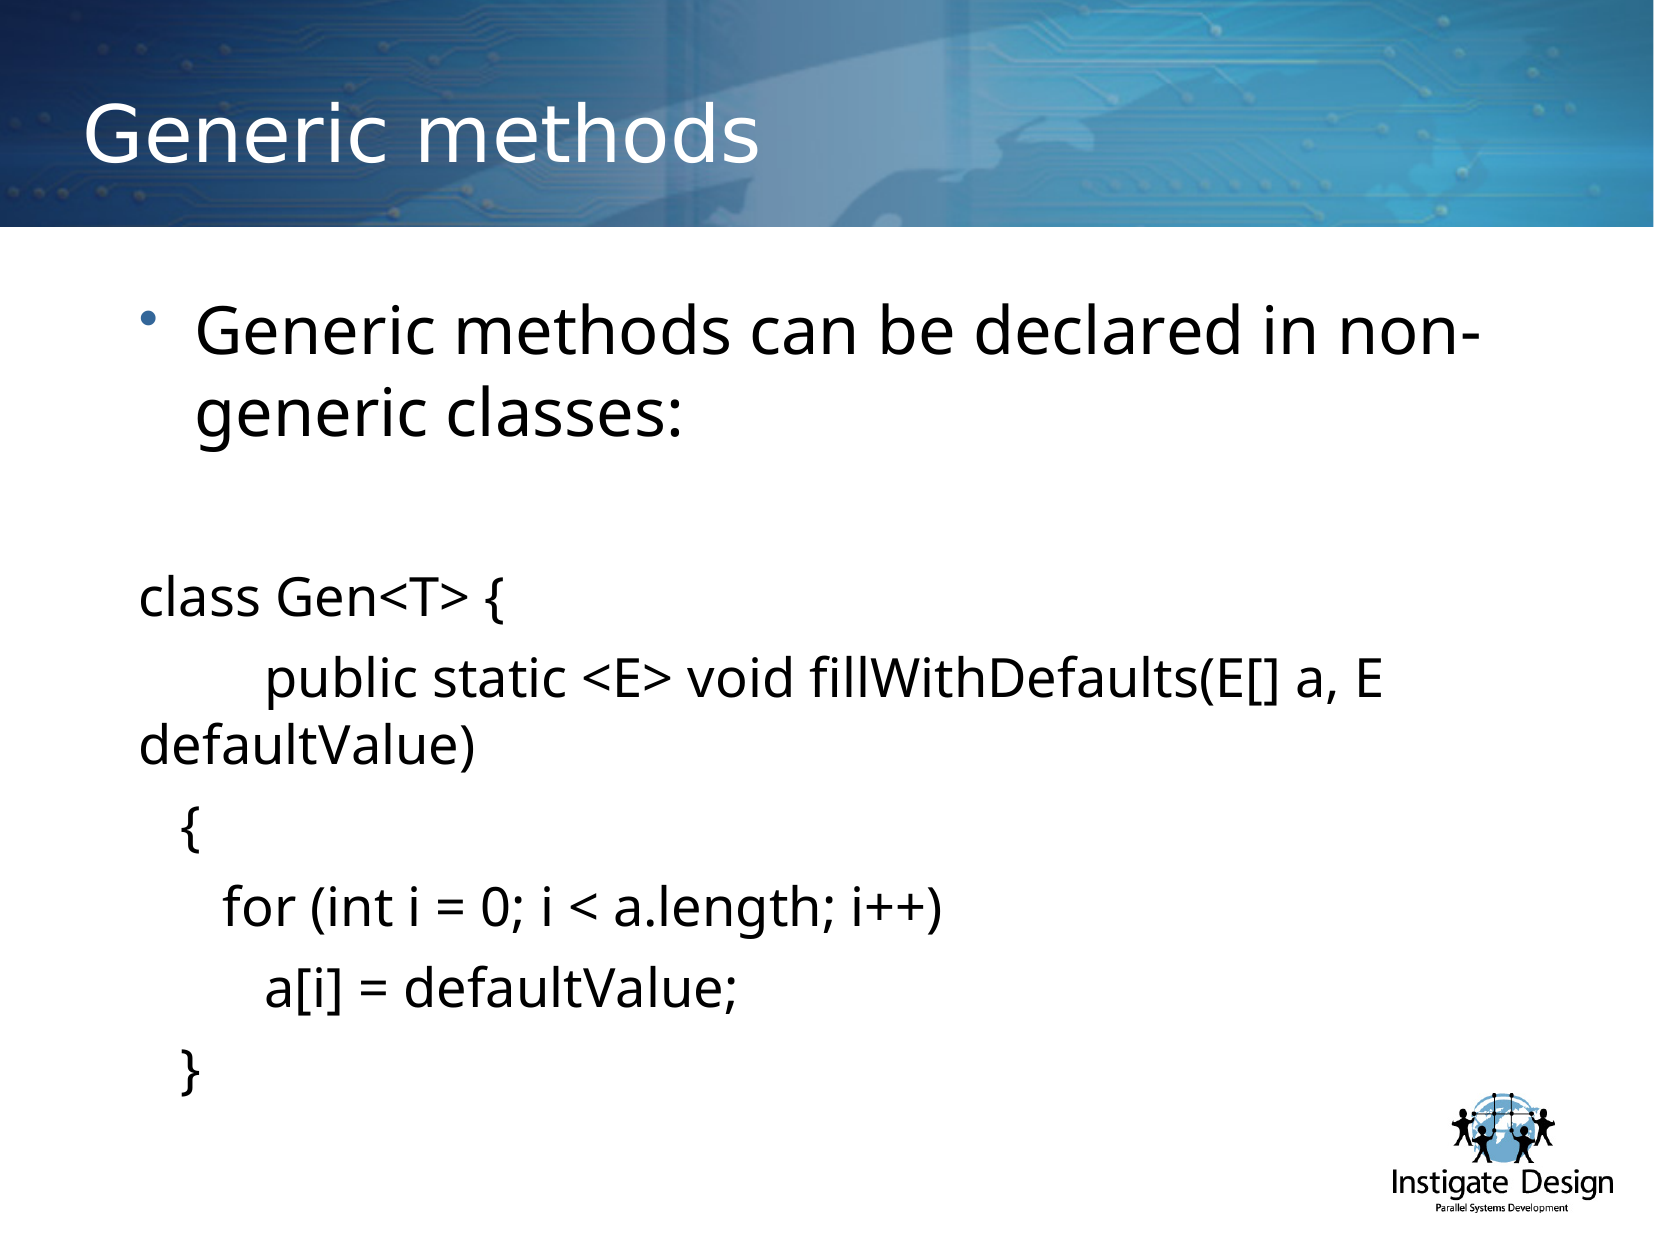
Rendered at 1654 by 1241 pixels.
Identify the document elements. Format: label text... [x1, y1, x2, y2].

list Generic methods can be declared in non-generic classes: class Gen<T> { public static <E> void fillWithDefaults(E[] a, E defaultValue) { for (int i = 0; i < a.length; i++) a[i] = defaultValue; } [82, 289, 1571, 1109]
picture [1393, 1093, 1613, 1213]
title Generic methods [82, 49, 1570, 228]
picture [0, 0, 1654, 227]
